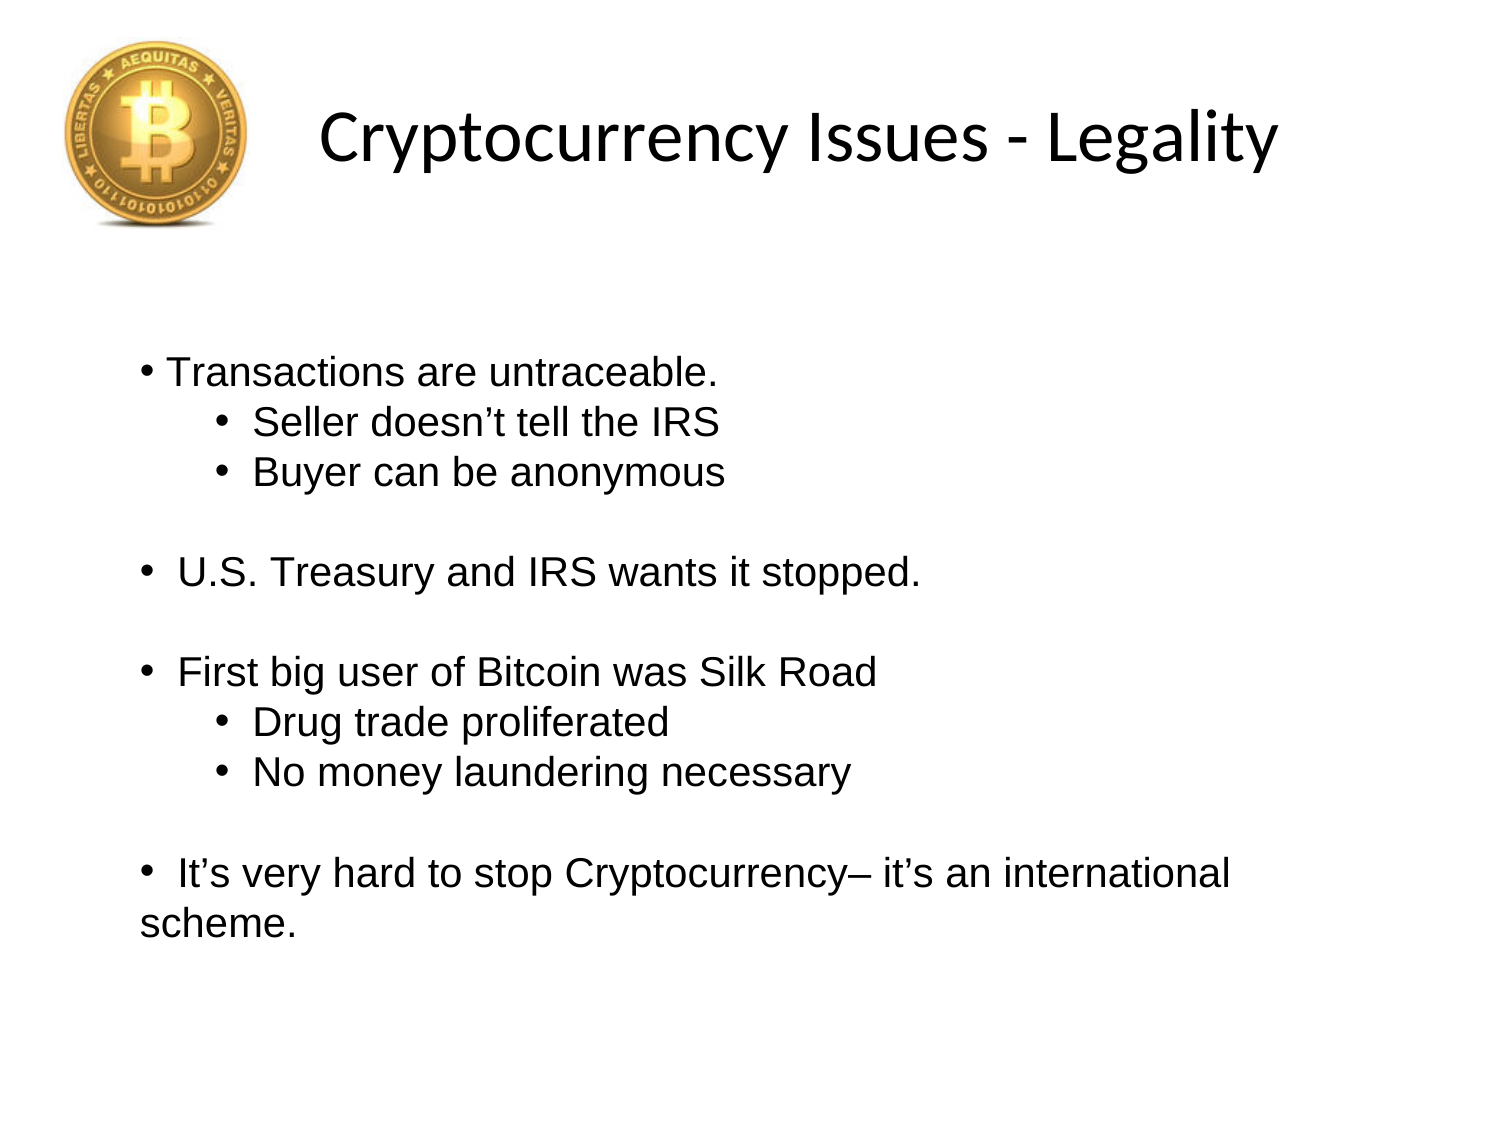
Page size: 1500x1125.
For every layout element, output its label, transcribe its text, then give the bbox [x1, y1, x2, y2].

text_box Transactions are untraceable. Seller doesn’t tell the IRS Buyer can be anonymous U.S. Treasury and IRS wants it stopped. First big user of Bitcoin was Silk Road Drug trade proliferated No money laundering necessary It’s very hard to stop Cryptocurrency– it’s an international scheme. [125, 337, 1388, 954]
picture [62, 37, 250, 230]
text_box Cryptocurrency Issues - Legality [275, 37, 1326, 225]
